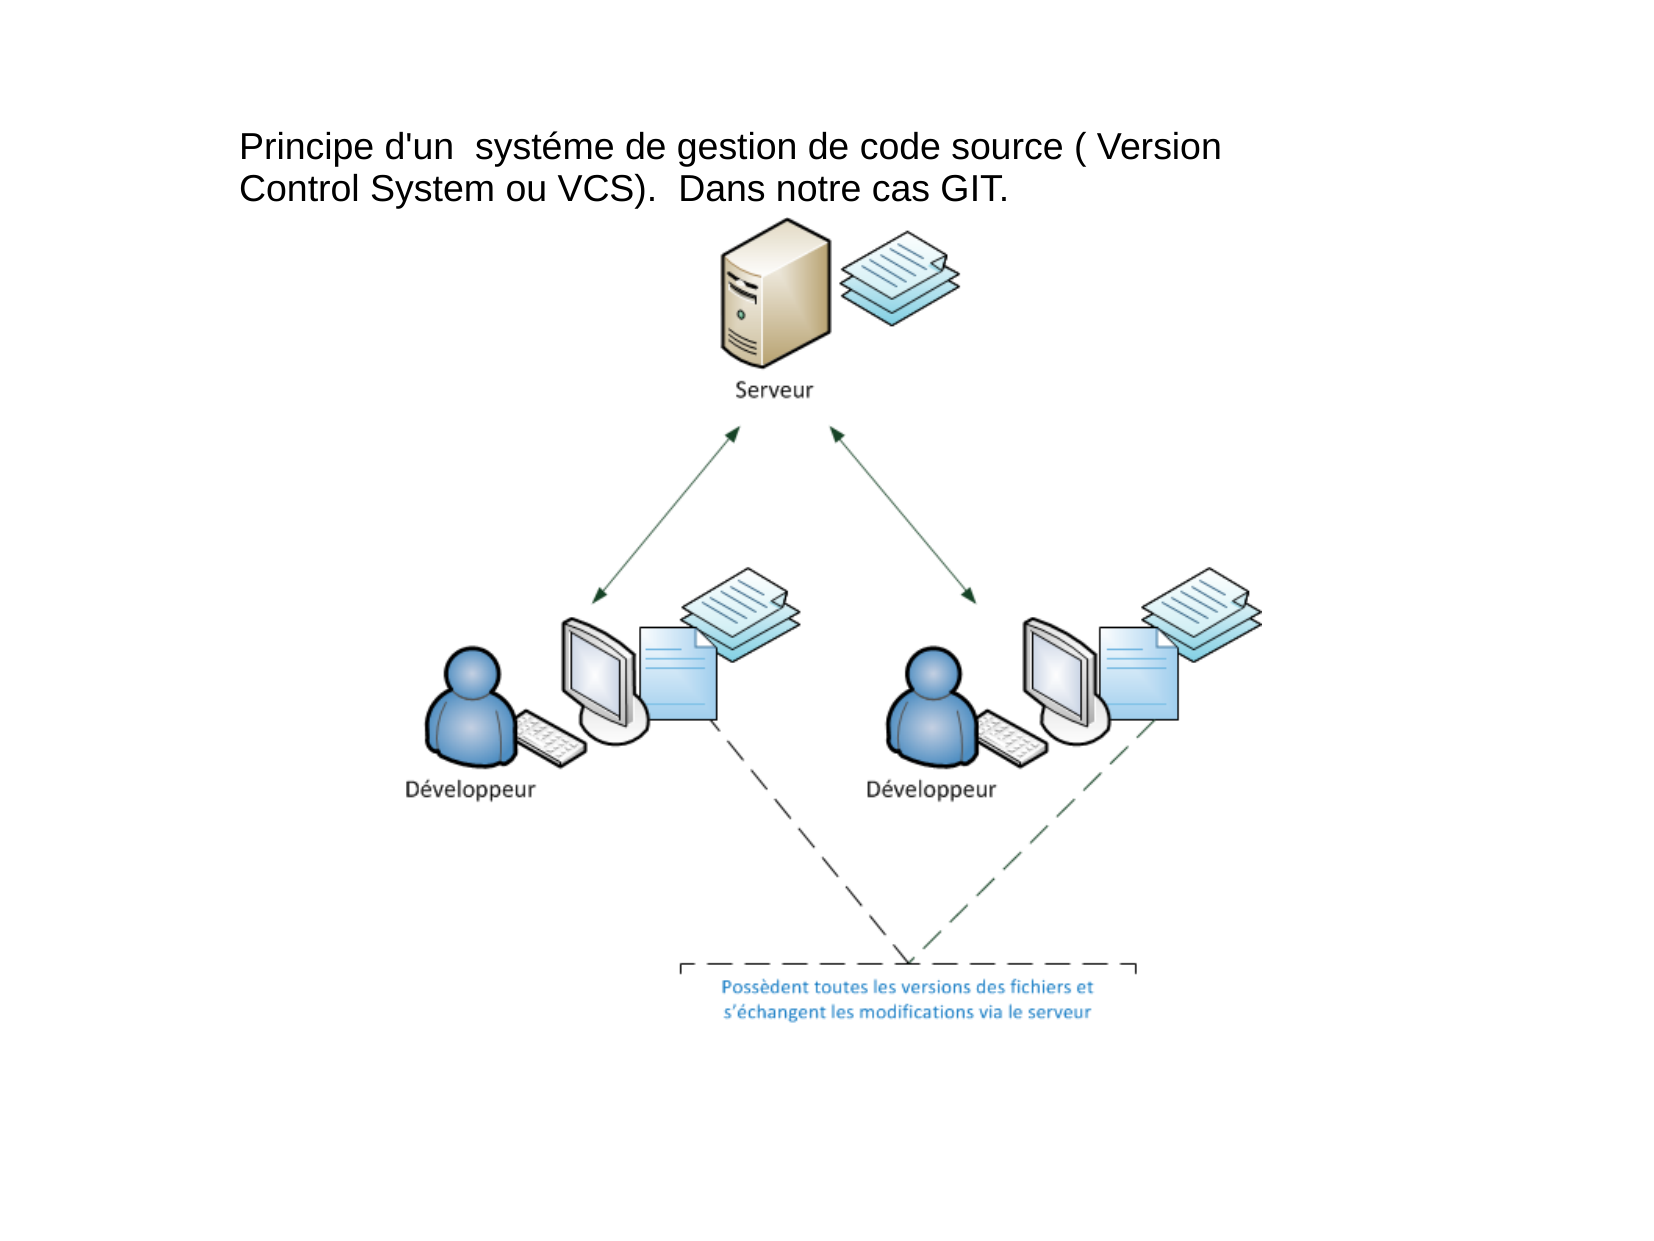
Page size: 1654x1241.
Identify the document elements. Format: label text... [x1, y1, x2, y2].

text_box Principe d'un systéme de gestion de code source ( Version Control System ou VCS). Dans notre cas GIT. [224, 118, 1300, 553]
picture [405, 217, 1262, 1026]
